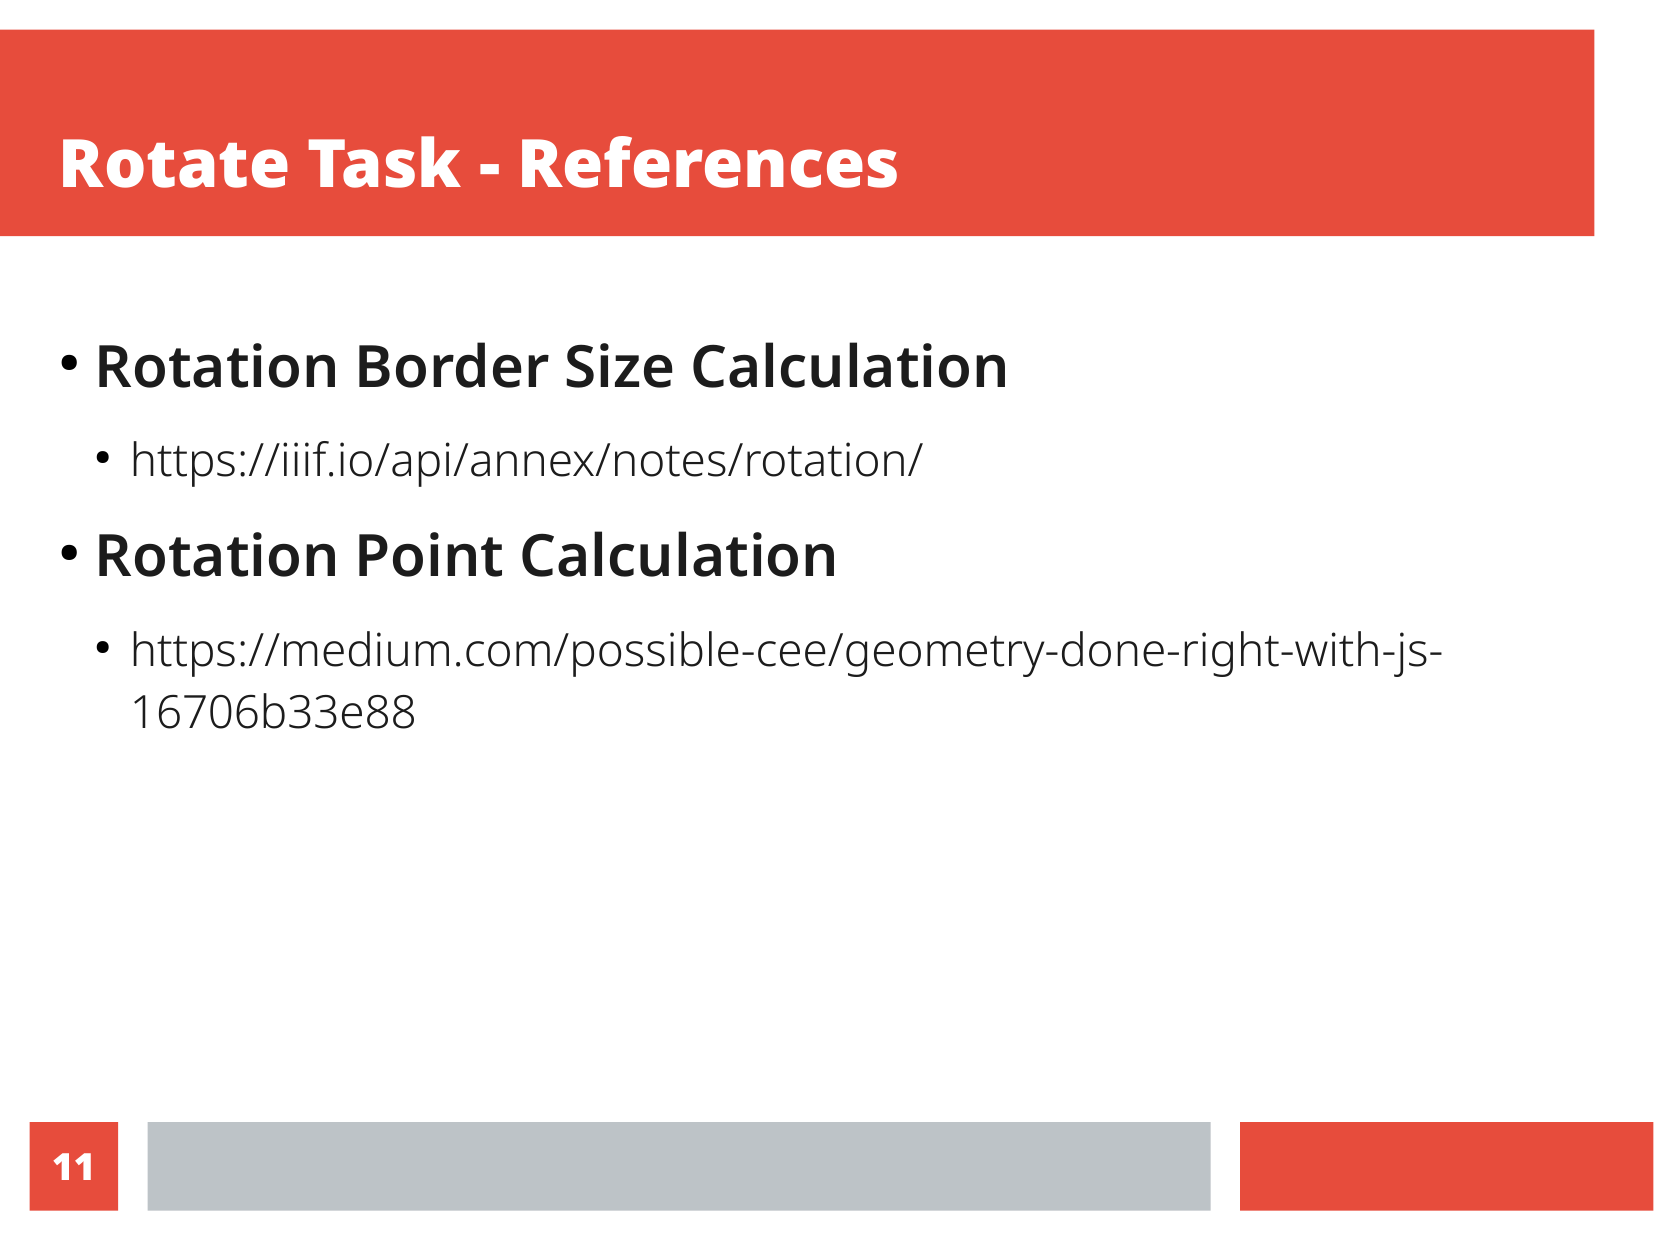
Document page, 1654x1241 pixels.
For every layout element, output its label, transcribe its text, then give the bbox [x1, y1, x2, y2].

list Rotation Border Size Calculation https://iiif.io/api/annex/notes/rotation/ Rotation Point Calculation https://medium.com/possible-cee/geometry-done-right-with-js-16706b33e88 [59, 324, 1565, 1093]
title Rotate Task - References [59, 59, 1595, 207]
